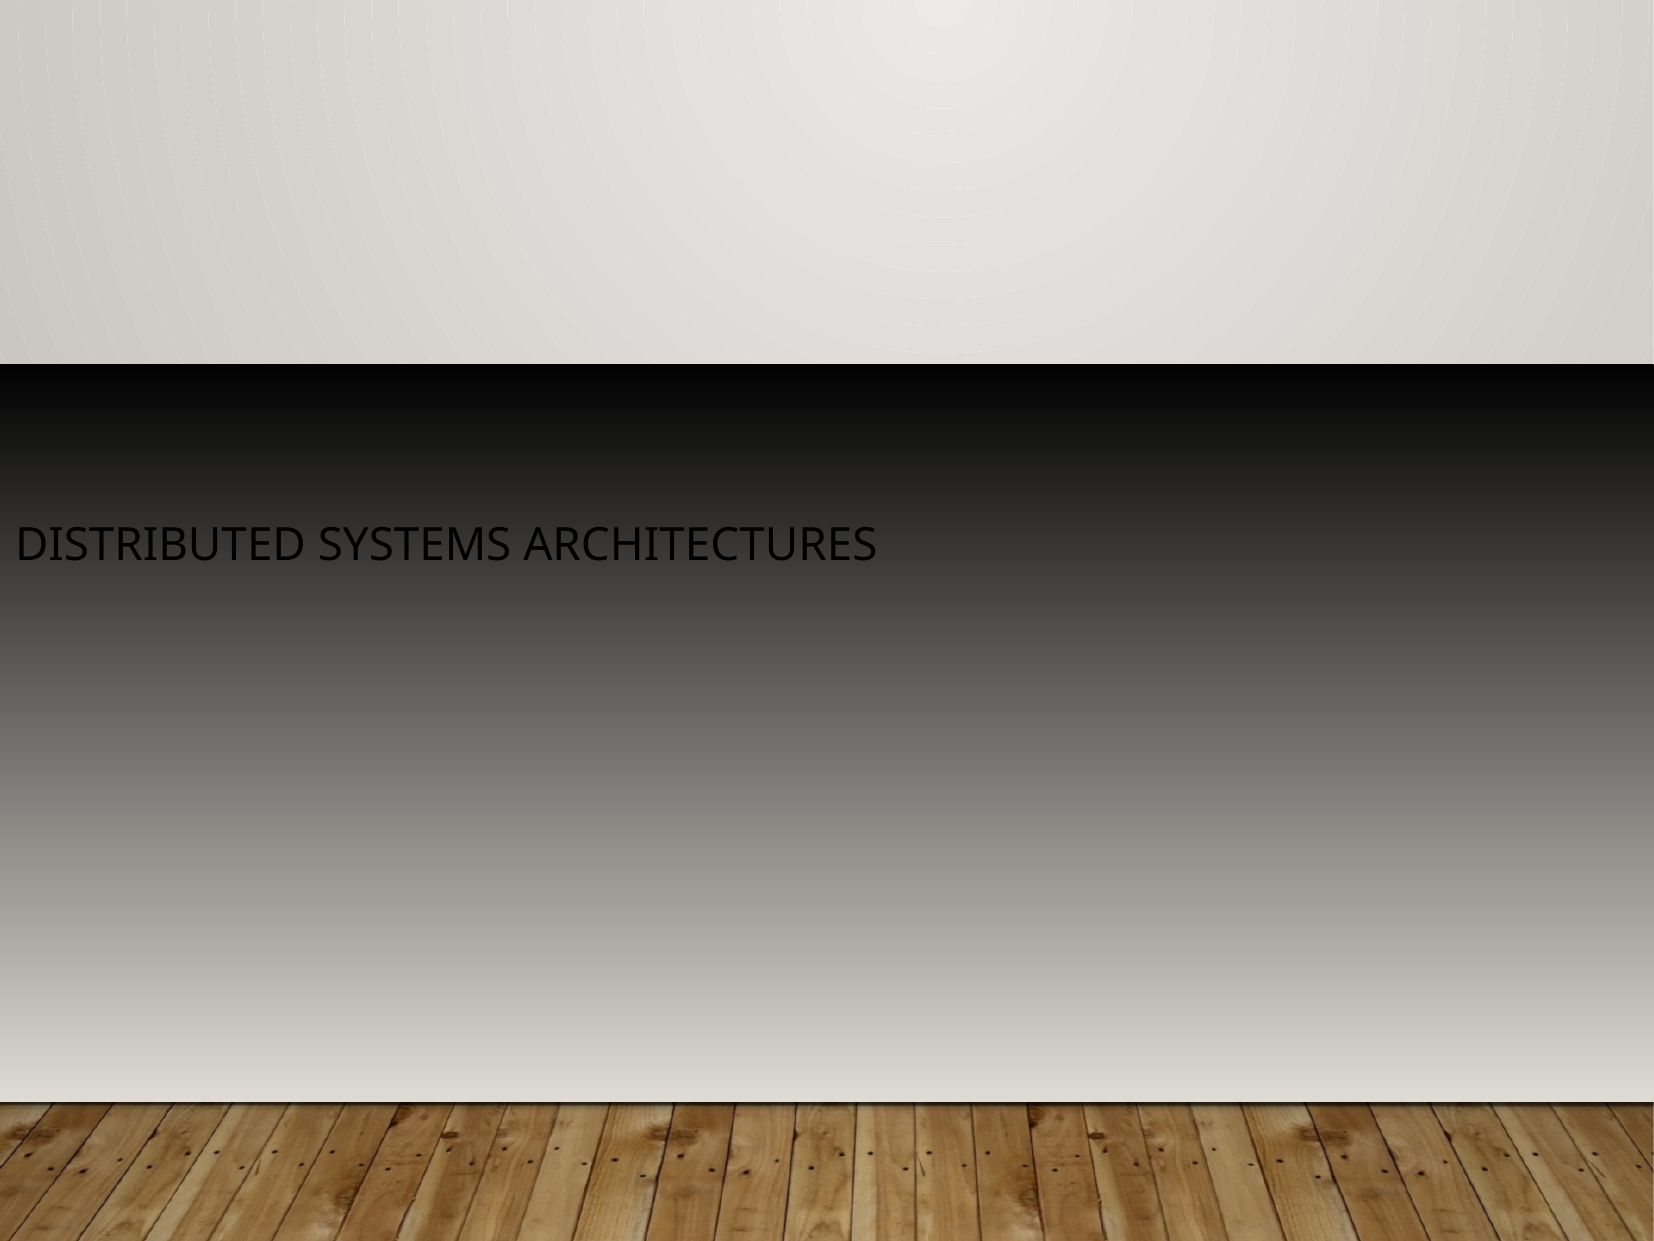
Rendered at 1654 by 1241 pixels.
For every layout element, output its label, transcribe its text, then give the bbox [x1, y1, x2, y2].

title Distributed Systems Architectures [0, 513, 1654, 728]
